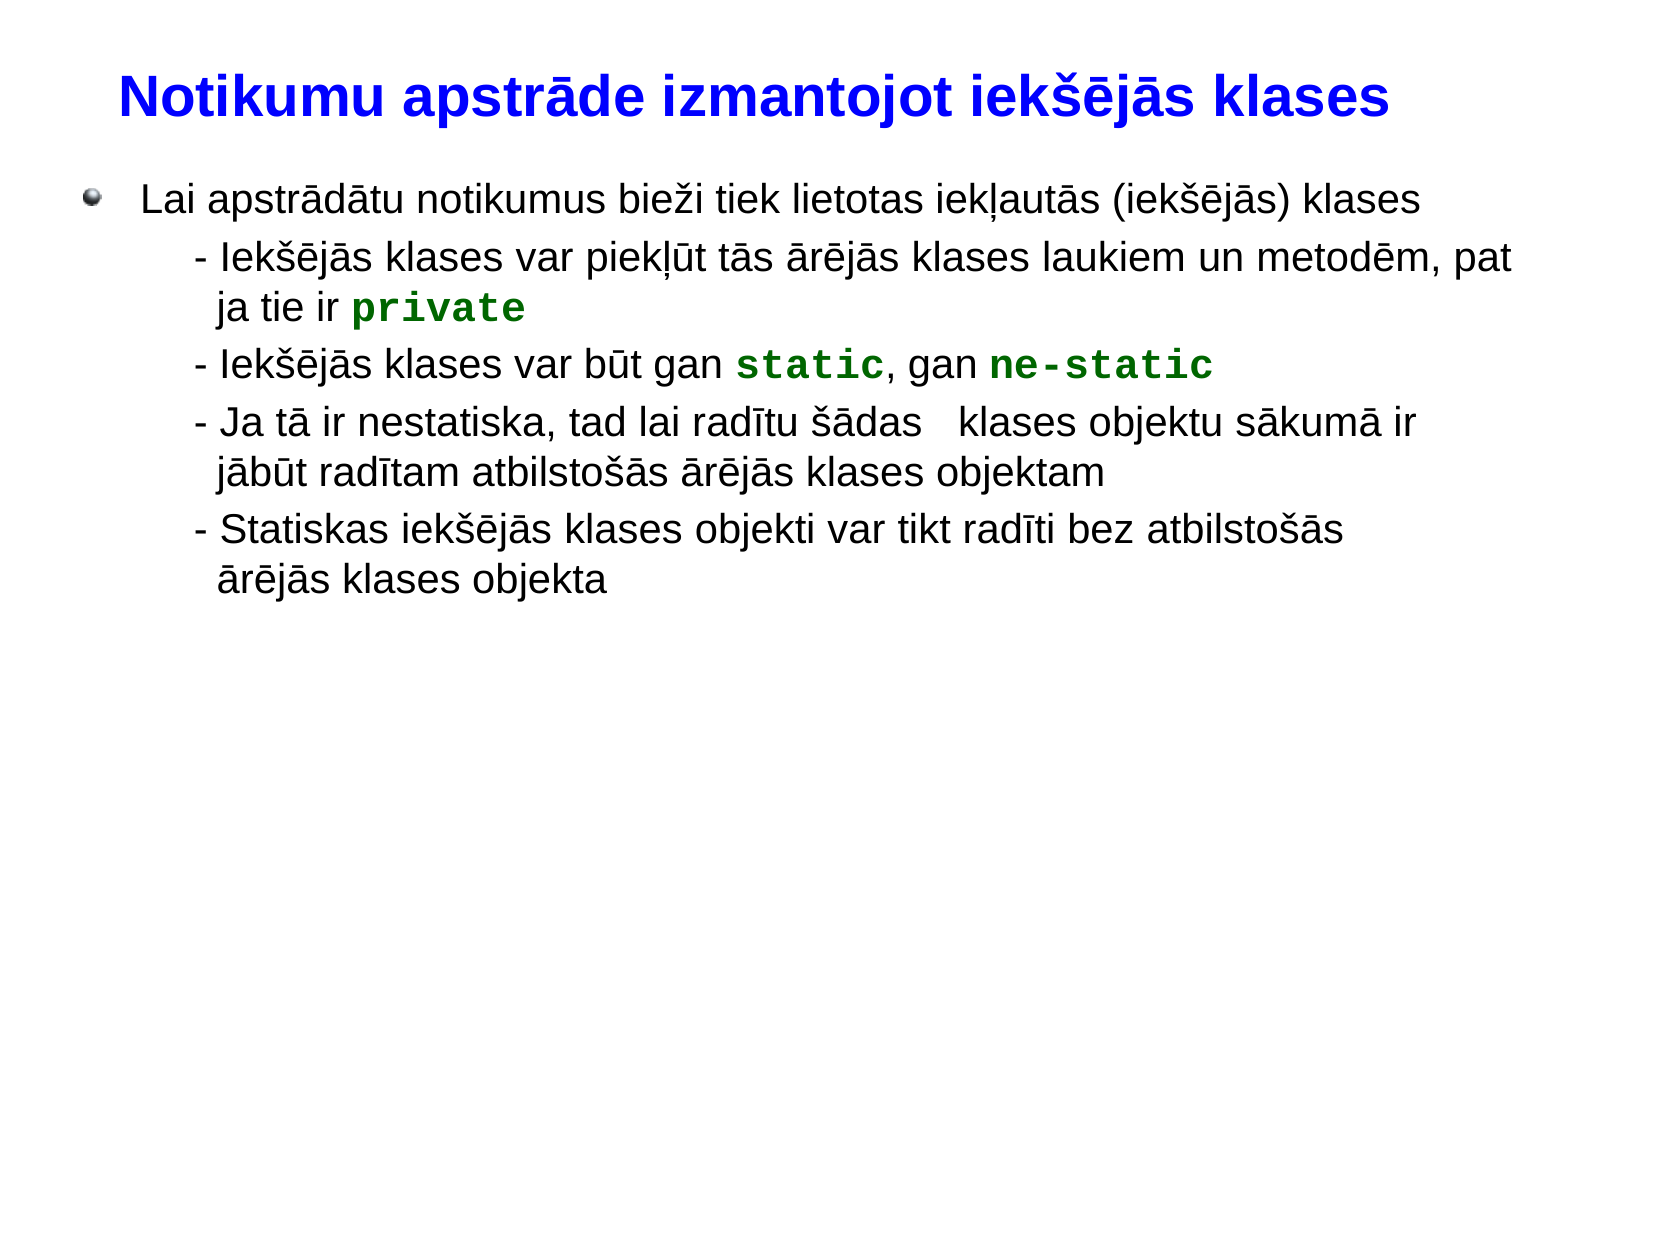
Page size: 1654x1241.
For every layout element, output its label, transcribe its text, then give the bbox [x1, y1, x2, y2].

title Notikumu apstrāde izmantojot iekšējās klases [82, 50, 1571, 188]
text_box Lai apstrādātu notikumus bieži tiek lietotas iekļautās (iekšējās) klases - Iekšējās klases var piekļūt tās ārējās klases laukiem un metodēm, pat ja tie ir private - Iekšējās klases var būt gan static, gan ne-static - Ja tā ir nestatiska, tad lai radītu šādas klases objektu sākumā ir jābūt radītam atbilstošās ārējās klases objektam - Statiskas iekšējās klases objekti var tikt radīti bez atbilstošās ārējās klases objekta [69, 164, 1528, 1135]
picture [83, 188, 102, 206]
